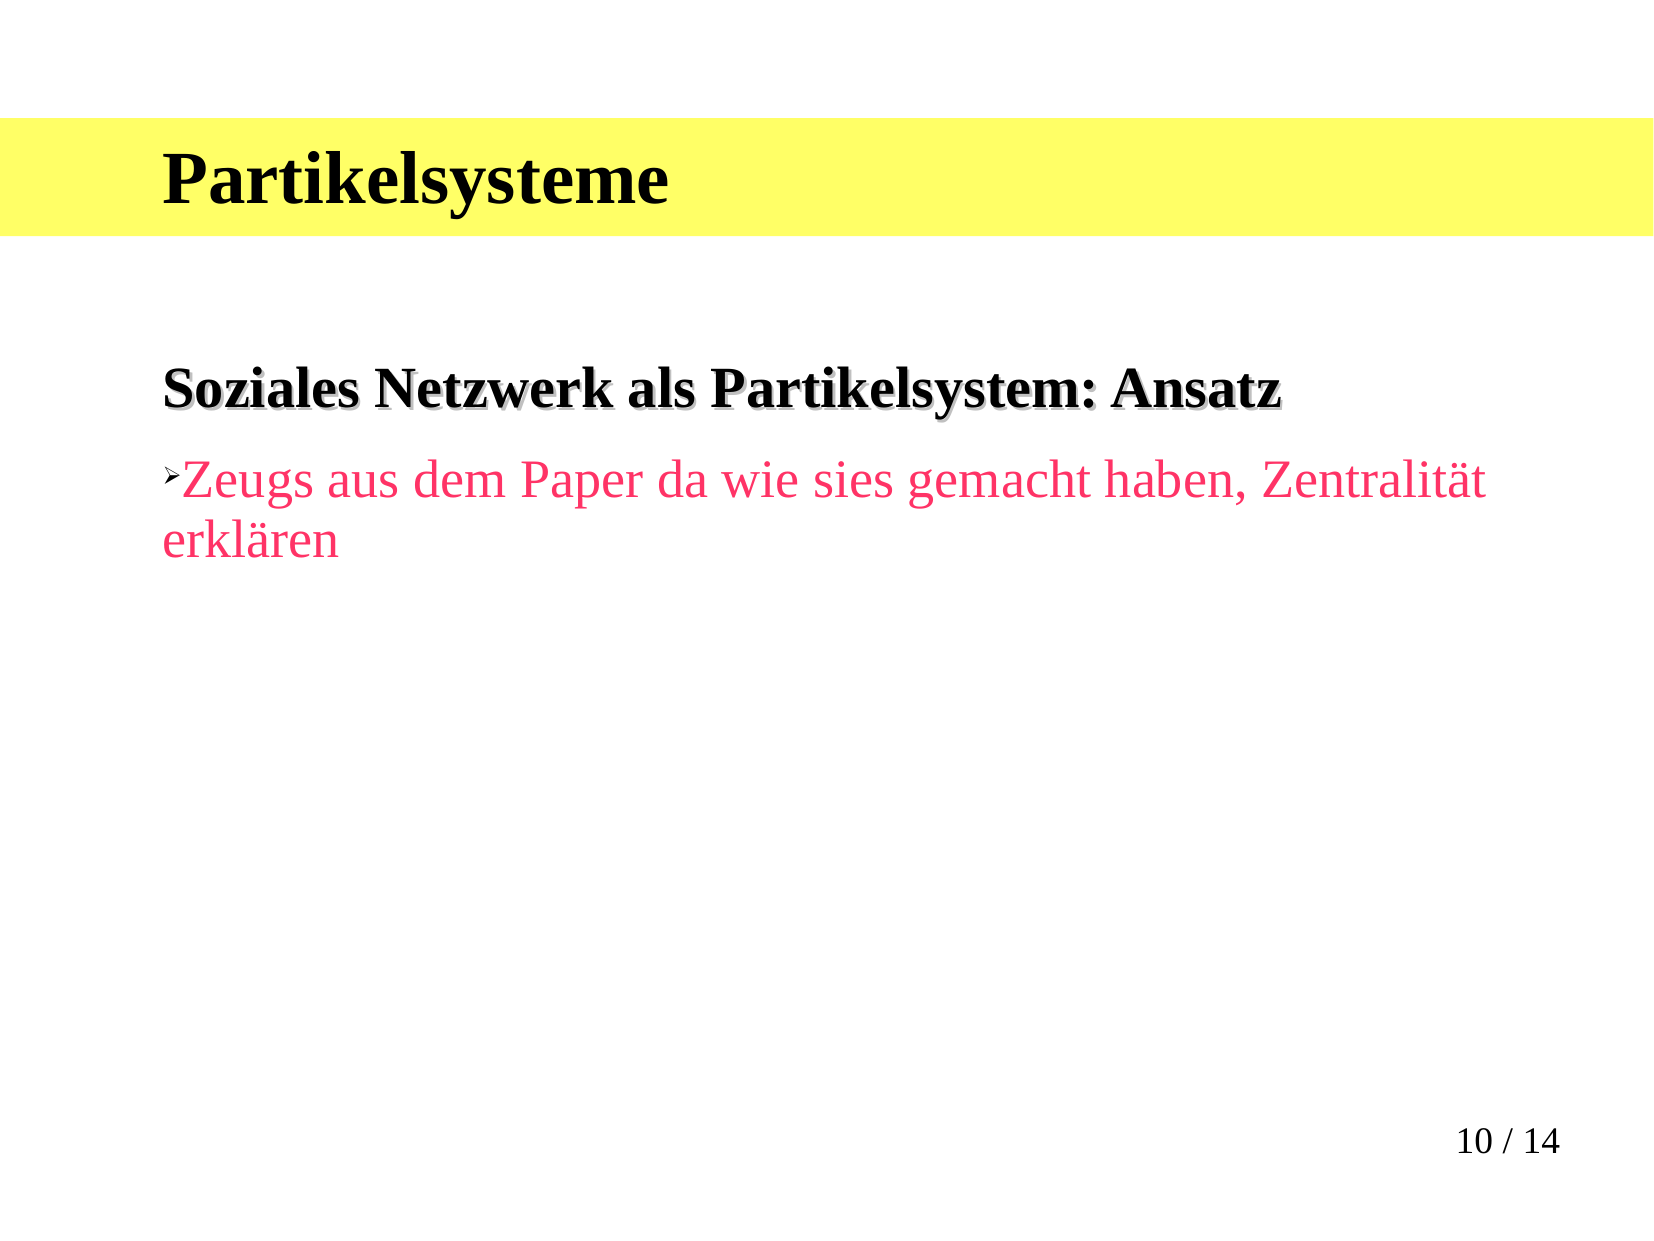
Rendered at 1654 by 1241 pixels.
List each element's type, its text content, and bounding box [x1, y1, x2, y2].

text_box [0, 118, 1654, 237]
text_box Zeugs aus dem Paper da wie sies gemacht haben, Zentralität erklären [147, 441, 1565, 577]
text_box Soziales Netzwerk als Partikelsystem: Ansatz [147, 348, 1595, 428]
text_box <number> / 14 [1440, 1112, 1589, 1211]
text_box Partikelsysteme [147, 129, 1087, 228]
